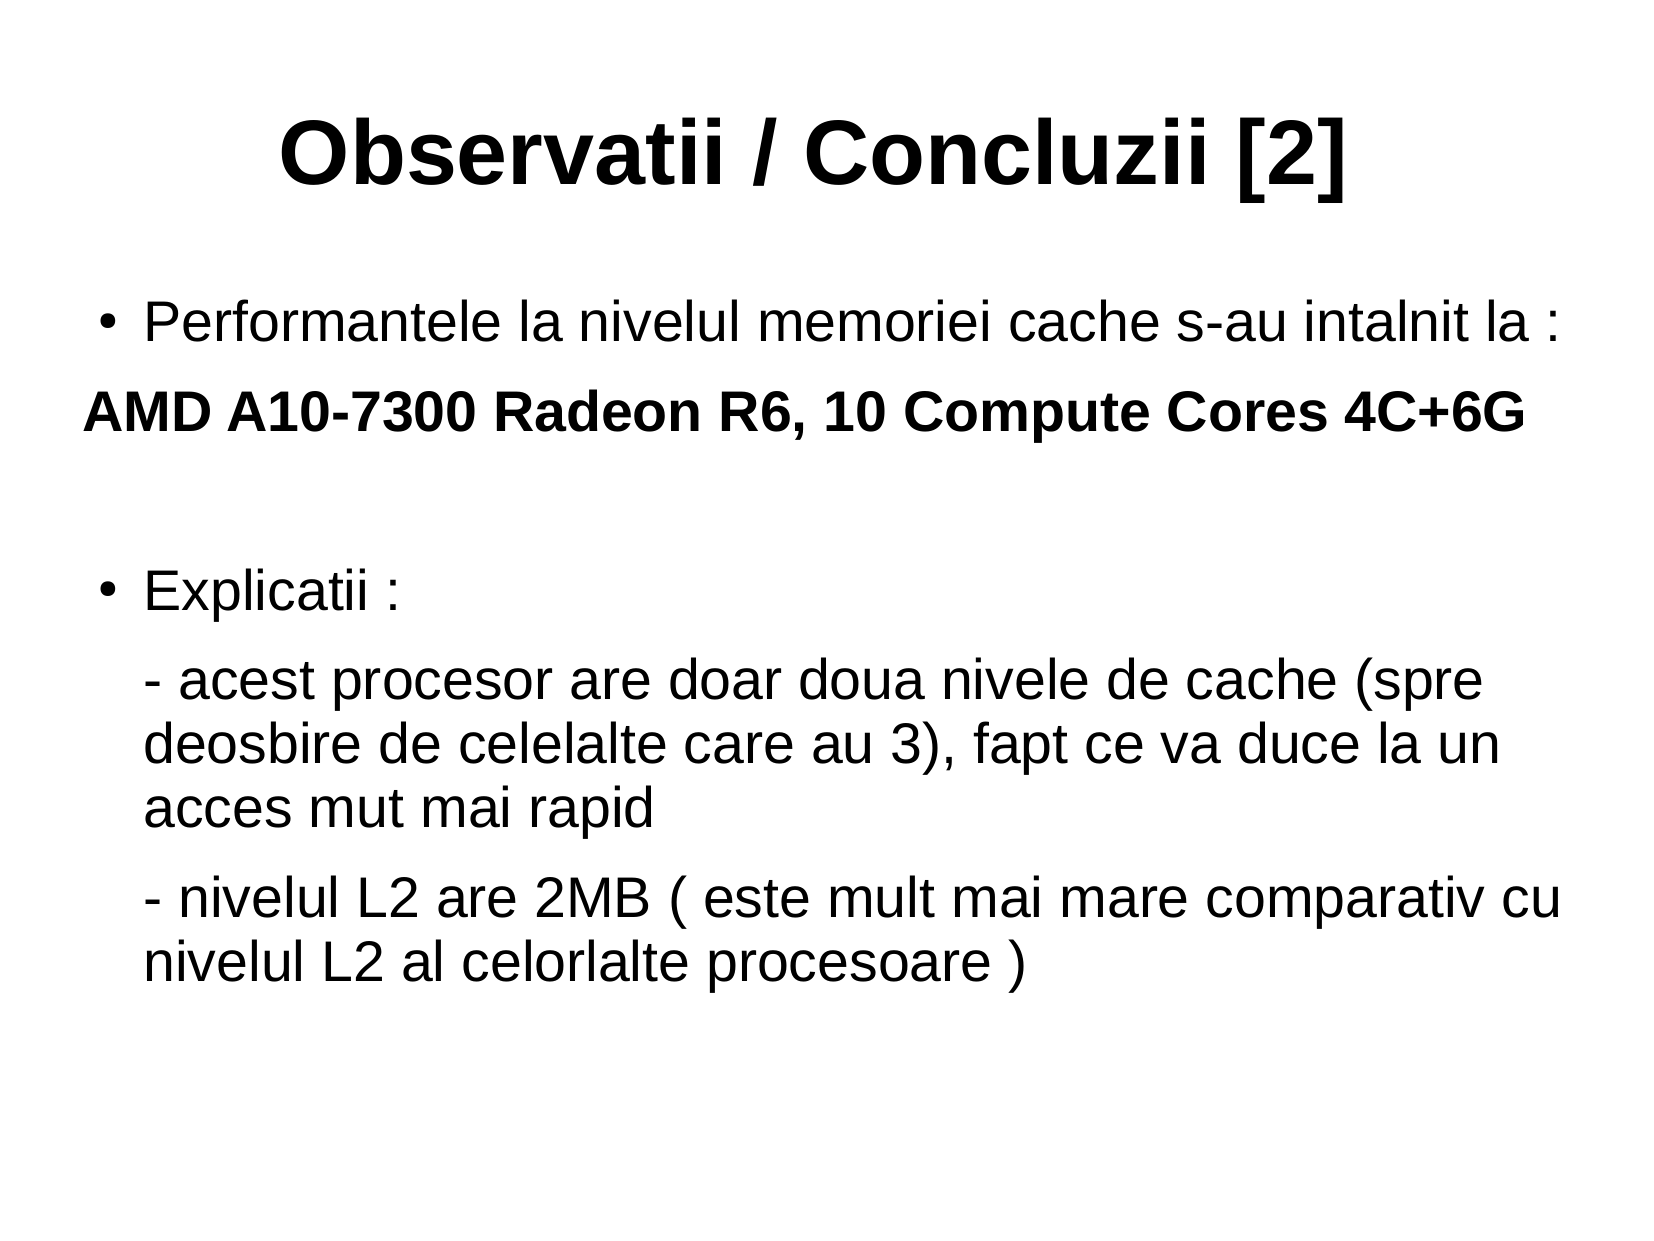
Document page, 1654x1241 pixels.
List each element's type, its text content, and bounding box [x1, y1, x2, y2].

list Performantele la nivelul memoriei cache s-au intalnit la : AMD A10-7300 Radeon R6, 10 Compute Cores 4C+6G Explicatii : - acest procesor are doar doua nivele de cache (spre deosbire de celelalte care au 3), fapt ce va duce la un acces mut mai rapid - nivelul L2 are 2MB ( este mult mai mare comparativ cu nivelul L2 al celorlalte procesoare ) [82, 290, 1571, 1010]
title Observatii / Concluzii [2] [82, 49, 1571, 257]
